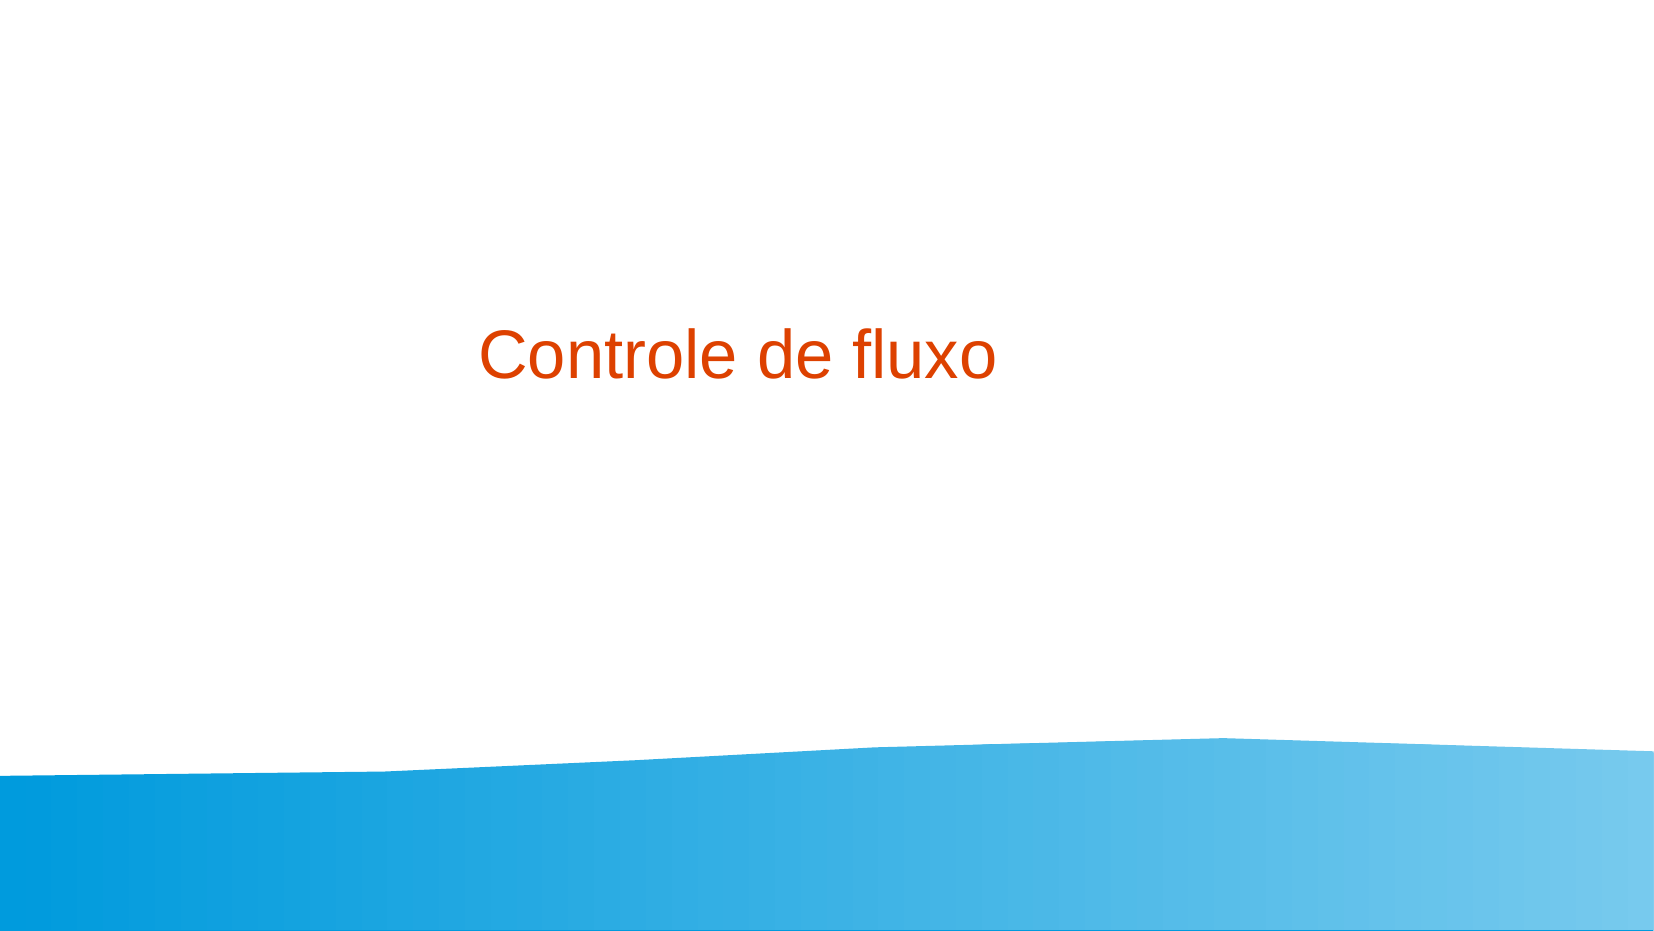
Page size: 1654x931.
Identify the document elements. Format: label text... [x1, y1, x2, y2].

title Controle de fluxo [0, 265, 1477, 443]
